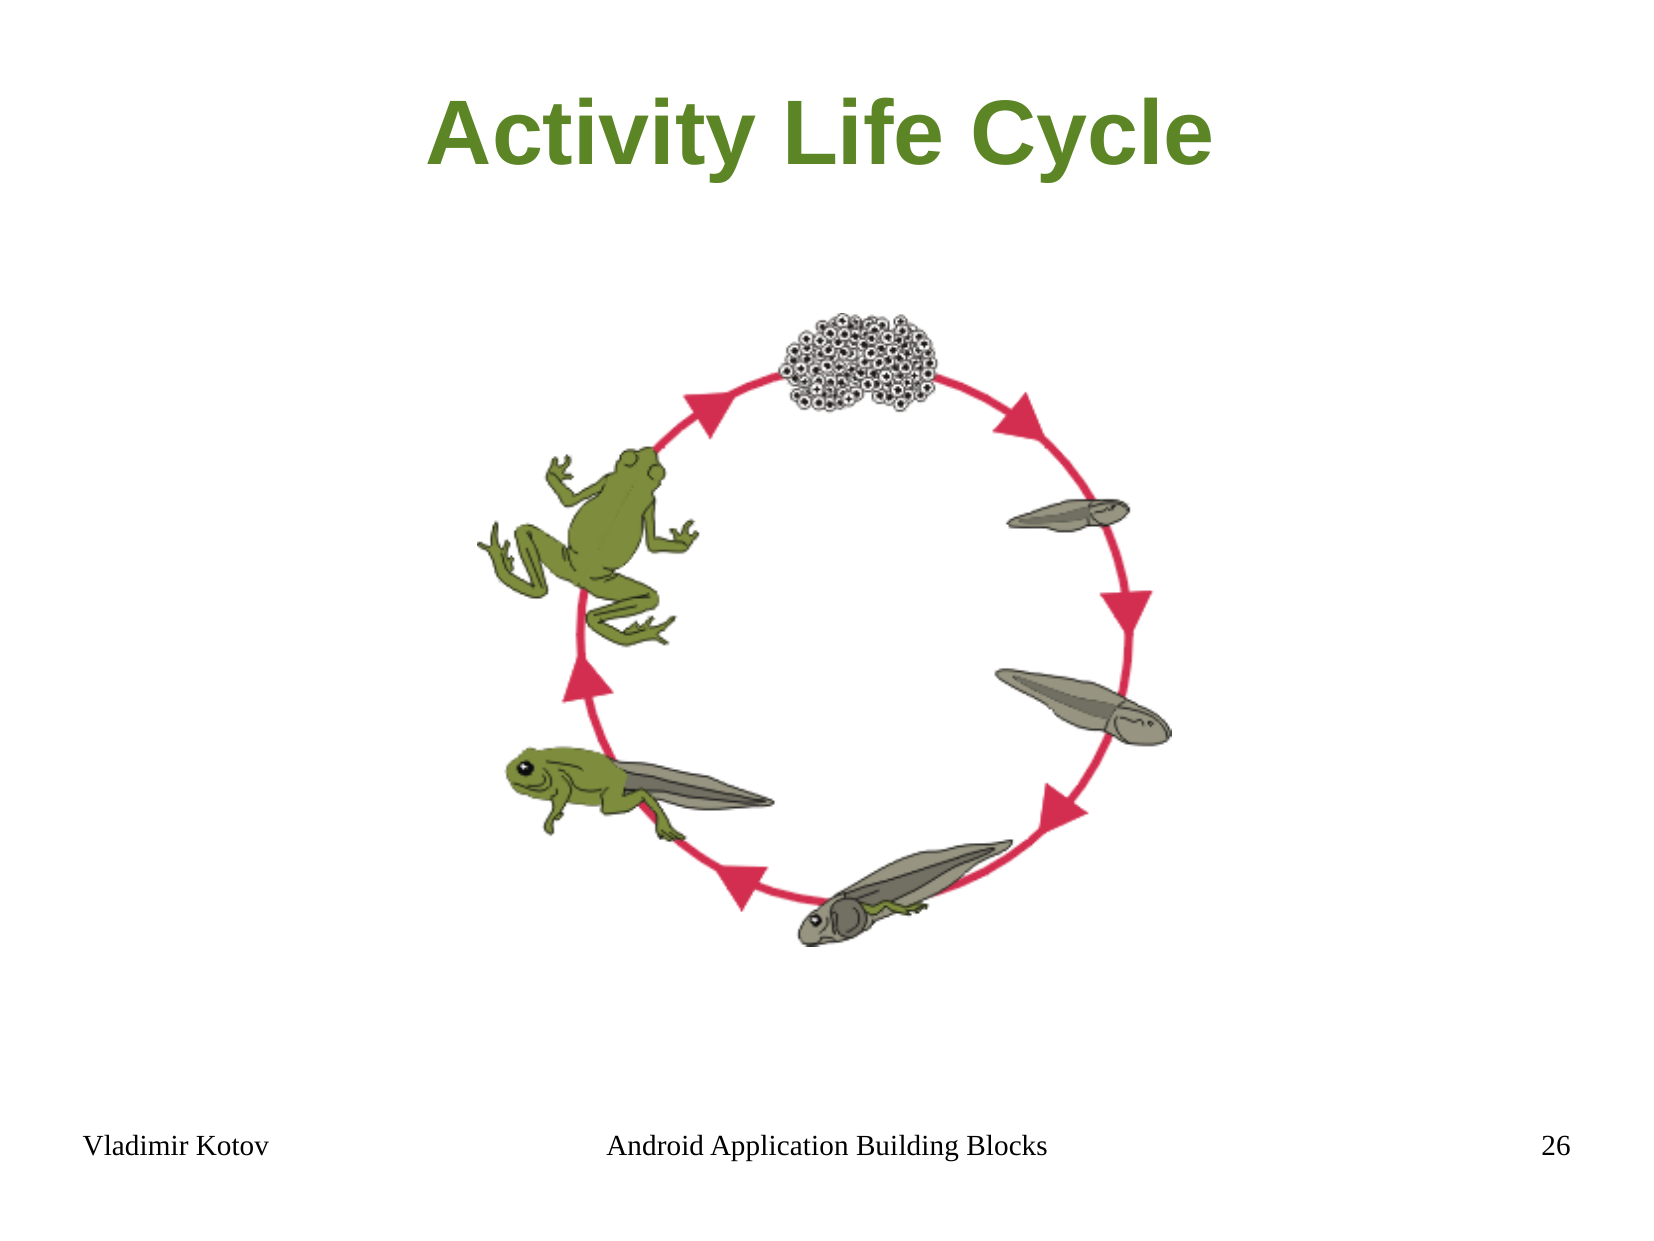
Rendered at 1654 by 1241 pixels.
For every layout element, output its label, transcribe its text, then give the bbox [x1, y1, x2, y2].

title Activity Life Cycle [76, 29, 1565, 237]
picture [477, 313, 1172, 947]
